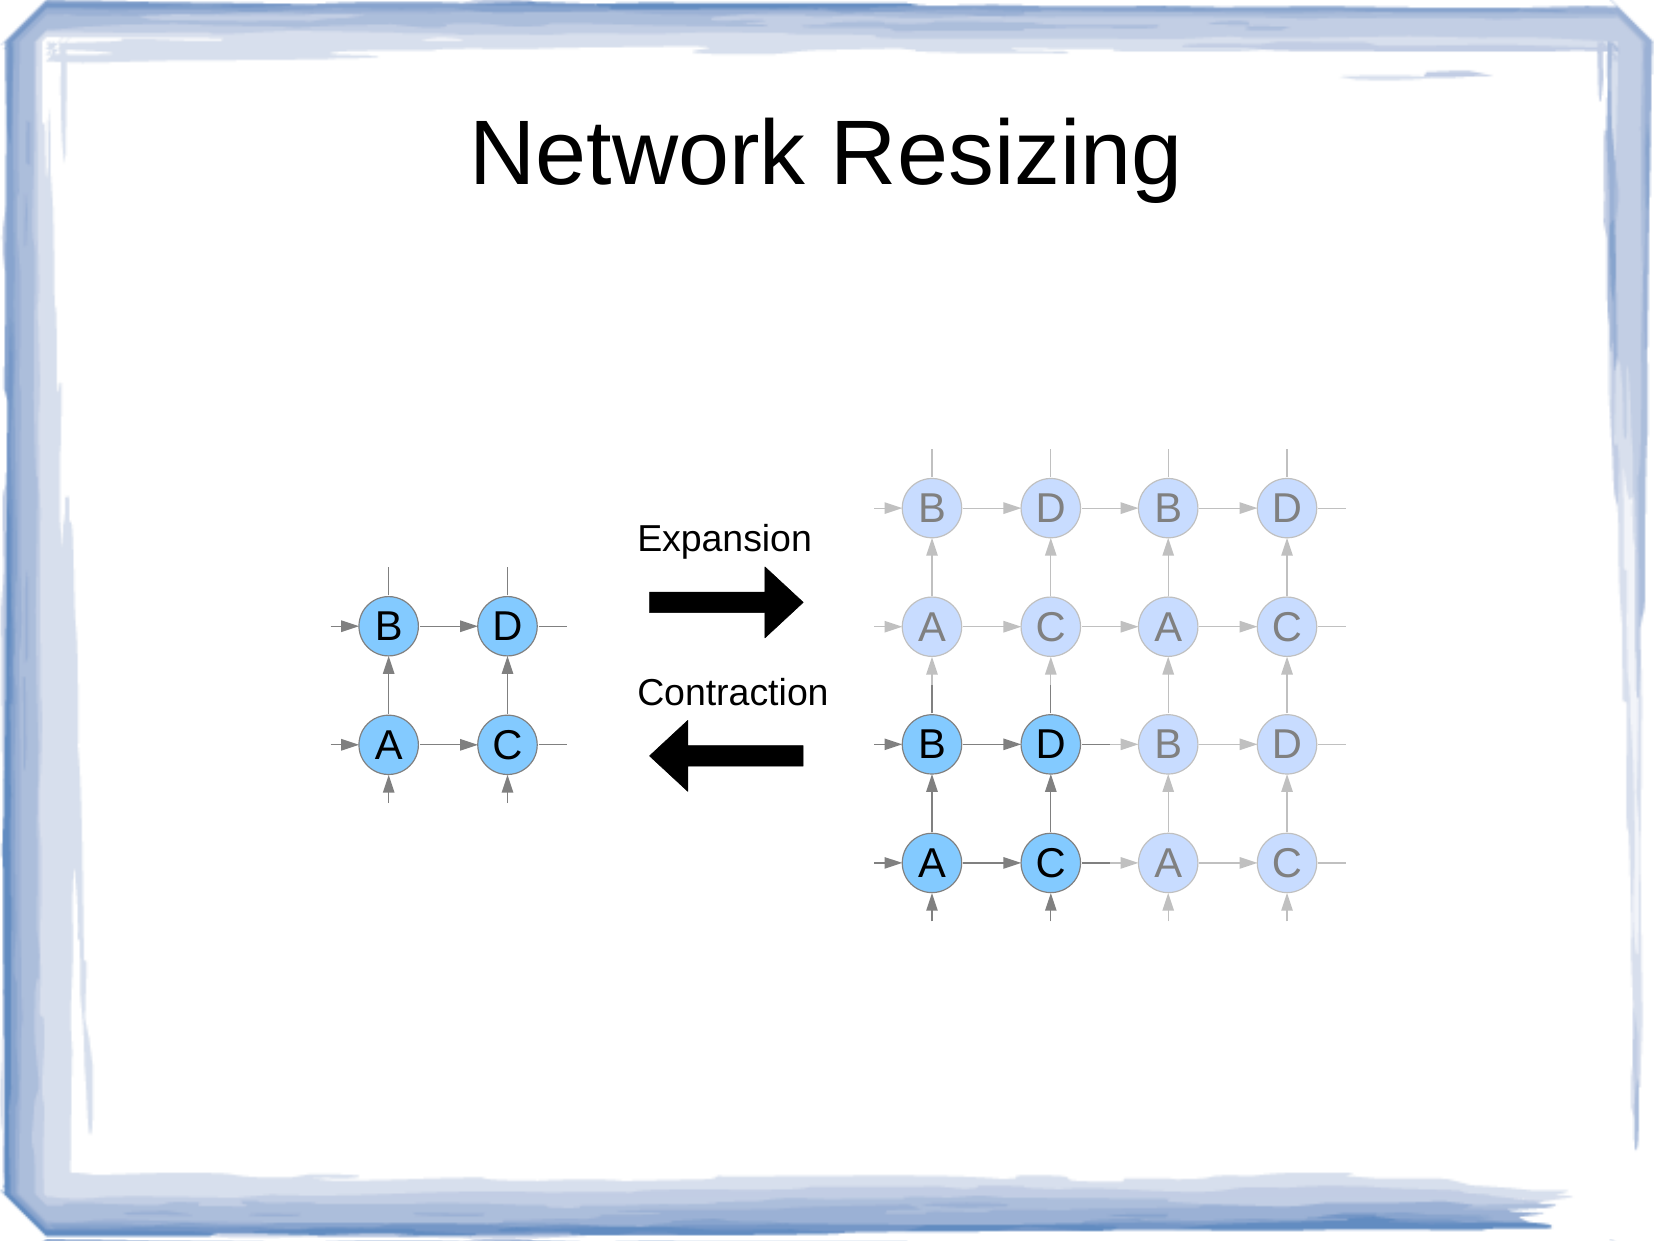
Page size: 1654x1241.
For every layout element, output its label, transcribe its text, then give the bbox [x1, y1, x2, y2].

text_box A [902, 597, 962, 657]
text_box D [1257, 478, 1317, 538]
text_box A [902, 833, 962, 893]
text_box C [477, 715, 538, 775]
text_box D [477, 596, 538, 656]
title Network Resizing [82, 49, 1571, 257]
text_box A [358, 715, 419, 775]
text_box Contraction [622, 663, 844, 721]
text_box C [1021, 597, 1081, 657]
text_box A [1138, 833, 1198, 893]
text_box Expansion [622, 510, 827, 567]
text_box C [1257, 833, 1317, 893]
picture [0, 0, 1654, 1241]
text_box [649, 721, 804, 792]
text_box D [1021, 478, 1081, 538]
text_box B [902, 714, 962, 774]
text_box B [358, 596, 419, 656]
text_box D [1257, 714, 1317, 774]
text_box D [1021, 714, 1081, 774]
text_box B [1138, 478, 1198, 538]
text_box C [1257, 597, 1317, 657]
text_box C [1021, 833, 1081, 893]
text_box A [1138, 597, 1198, 657]
text_box B [1138, 714, 1198, 774]
text_box B [902, 478, 962, 538]
text_box [649, 567, 804, 638]
